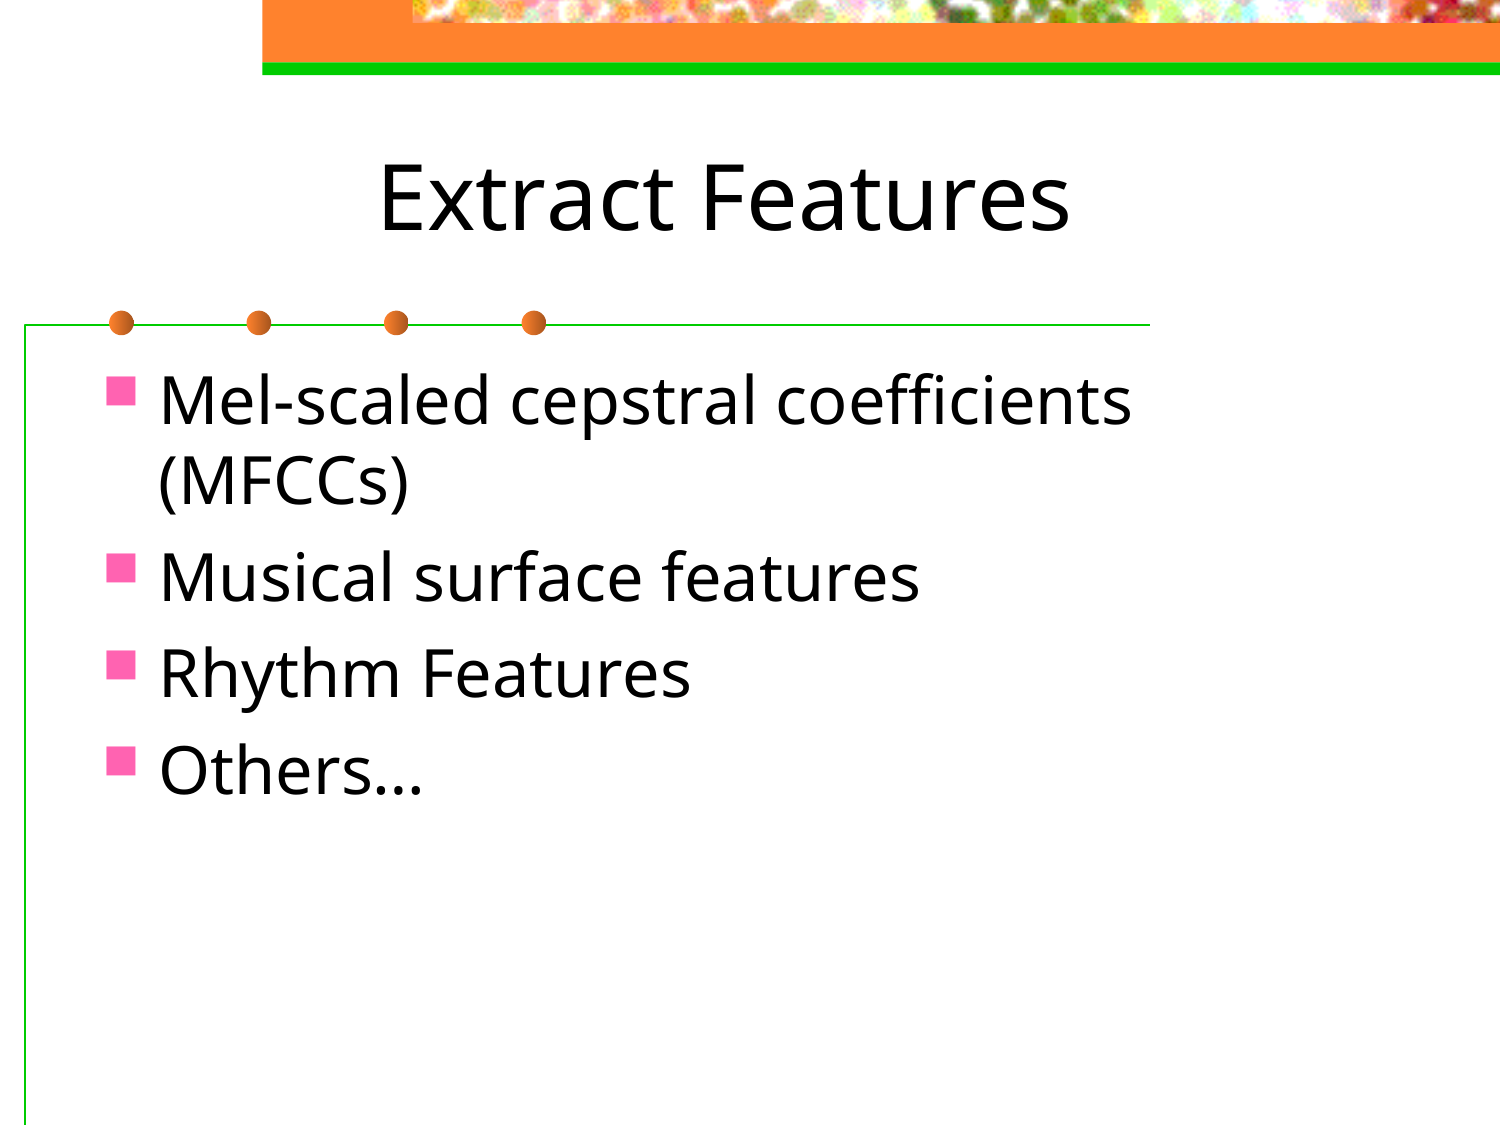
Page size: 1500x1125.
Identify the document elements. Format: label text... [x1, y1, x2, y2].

title Extract Features [87, 99, 1363, 288]
picture [412, 0, 1500, 23]
list Mel-scaled cepstral coefficients (MFCCs) Musical surface features Rhythm Features Others… [87, 350, 1363, 1026]
